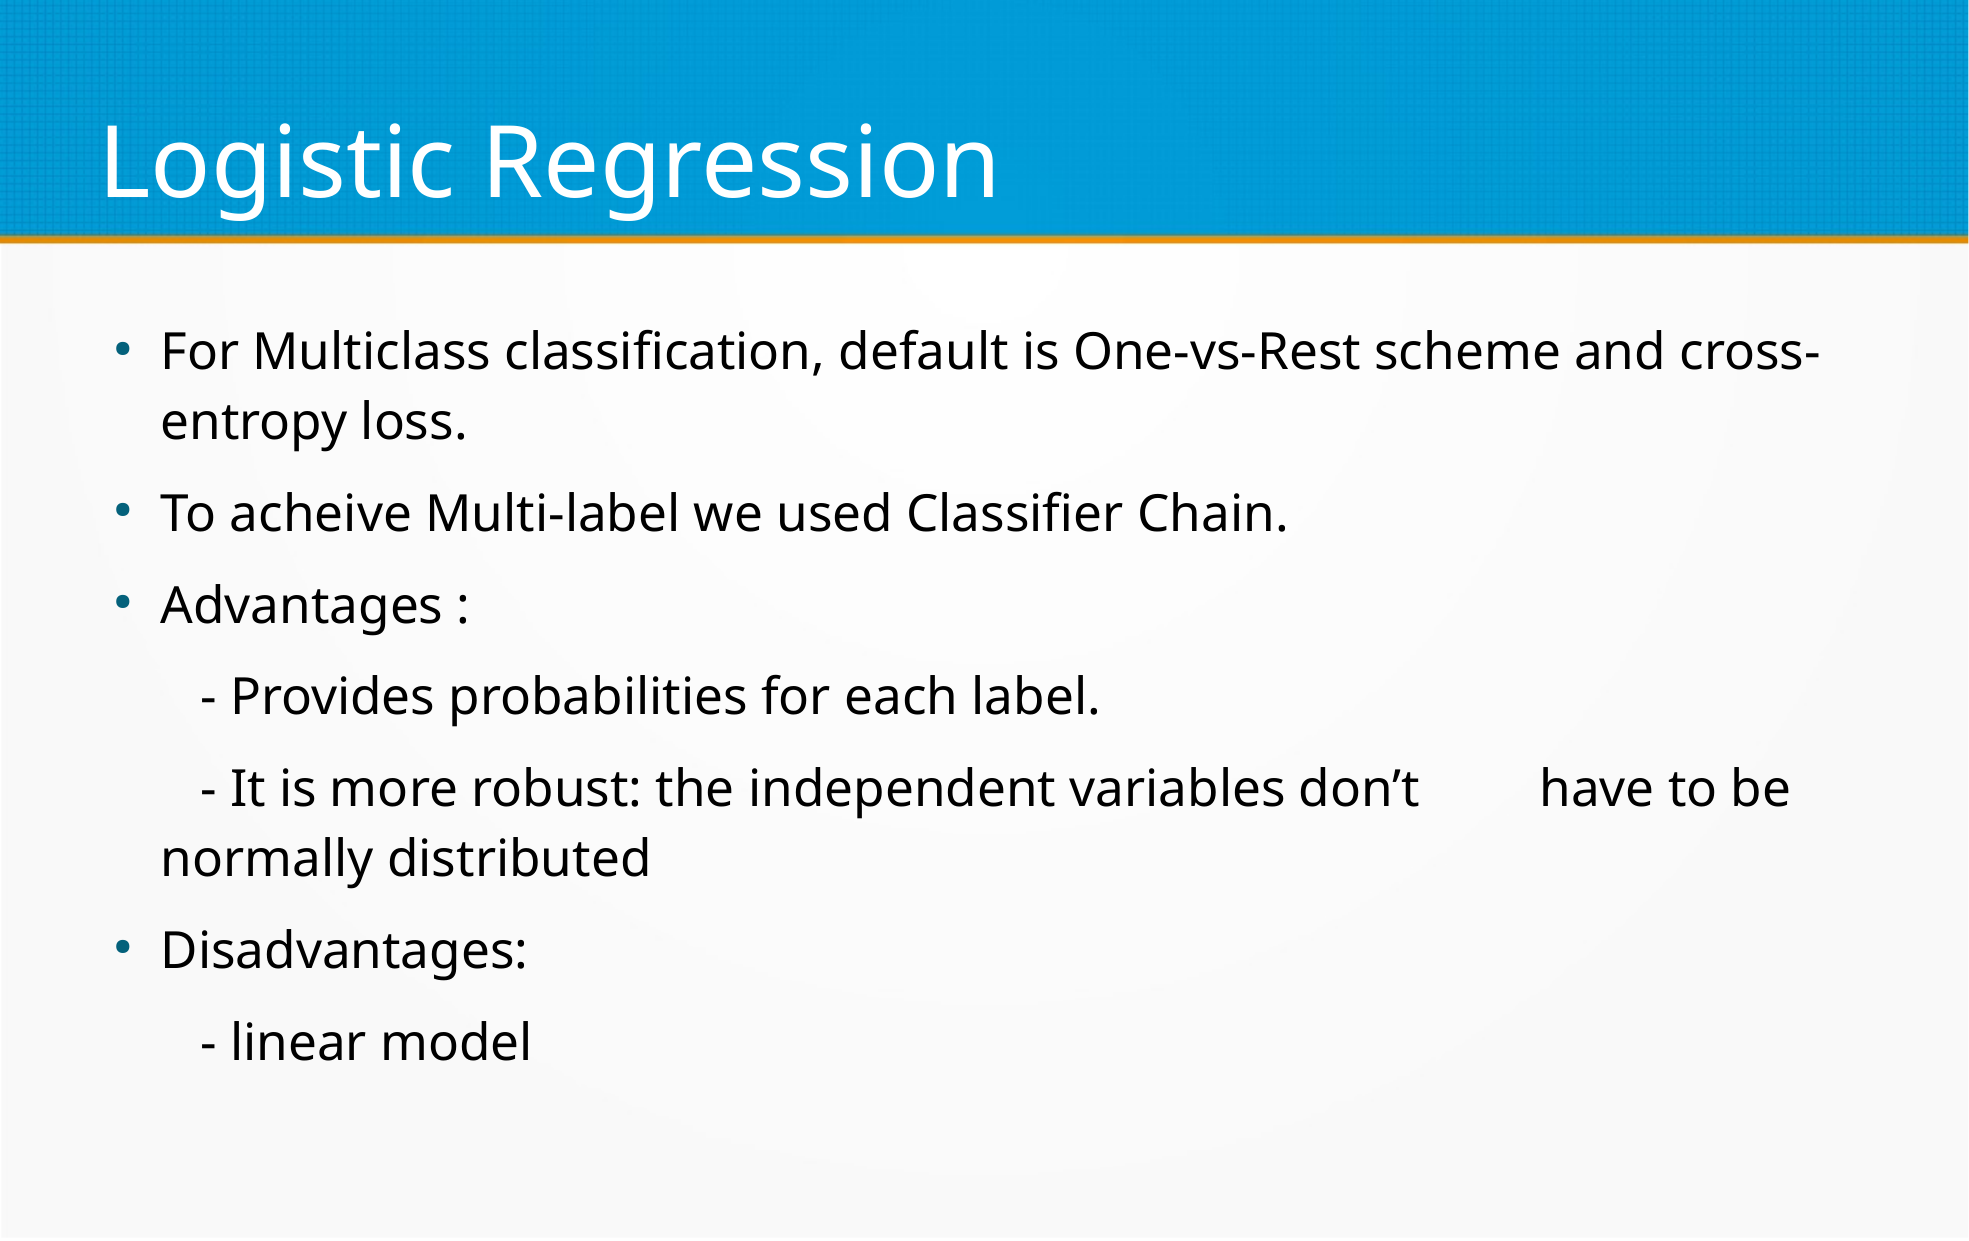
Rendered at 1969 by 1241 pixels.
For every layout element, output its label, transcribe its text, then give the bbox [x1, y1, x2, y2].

picture [0, 233, 1969, 1241]
list For Multiclass classification, default is One-vs-Rest scheme and cross-entropy loss. To acheive Multi-label we used Classifier Chain. Advantages : - Provides probabilities for each label. - It is more robust: the independent variables don’t have to be normally distributed Disadvantages: - linear model [98, 315, 1861, 1081]
title Logistic Regression [98, 19, 1870, 227]
